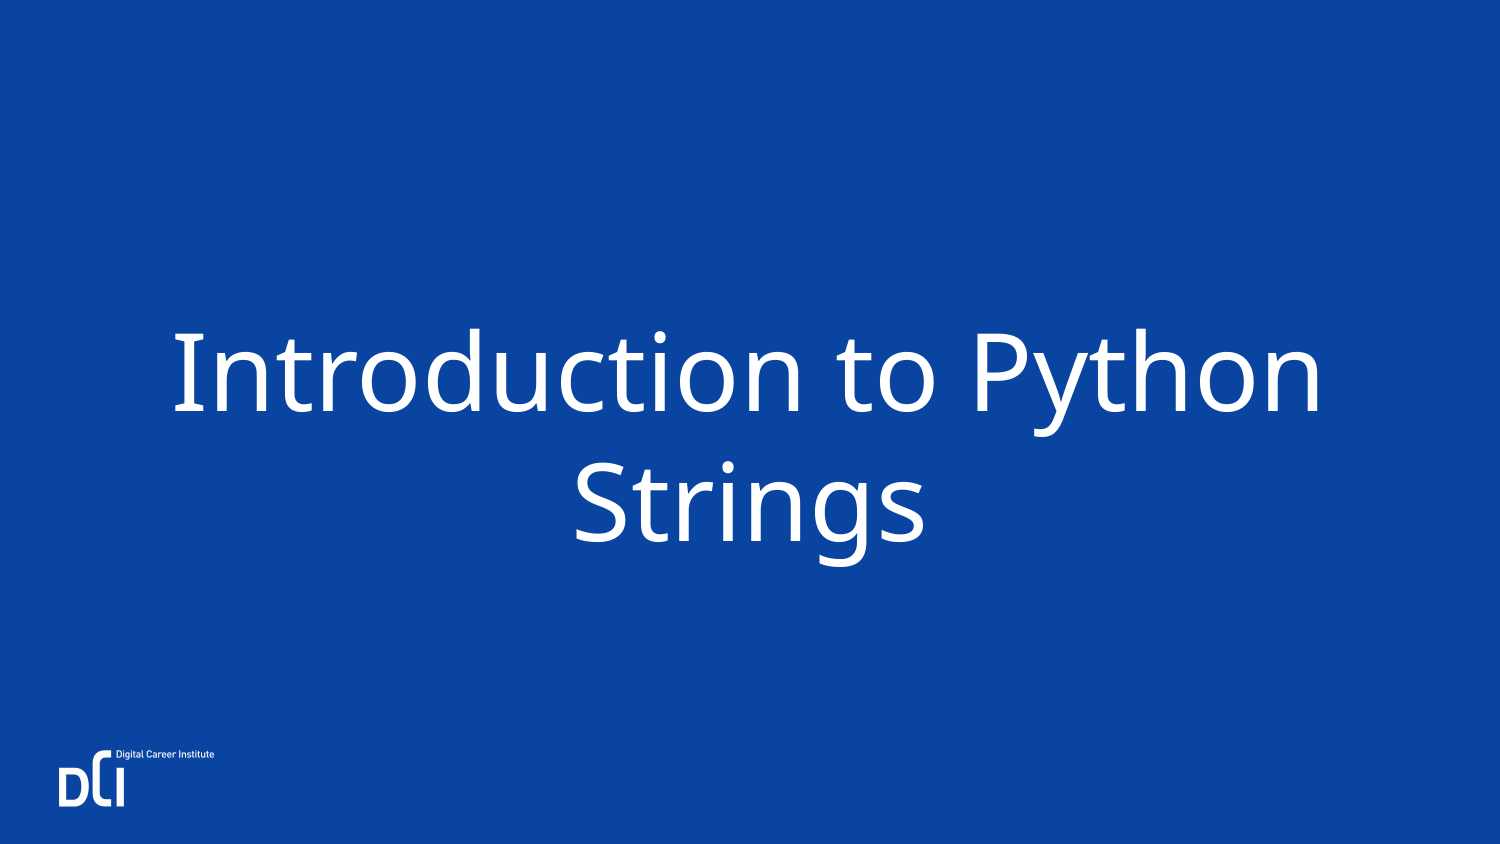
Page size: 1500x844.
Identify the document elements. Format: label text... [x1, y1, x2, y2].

list Introduction to Python Strings [51, 288, 1449, 496]
picture [49, 737, 220, 817]
